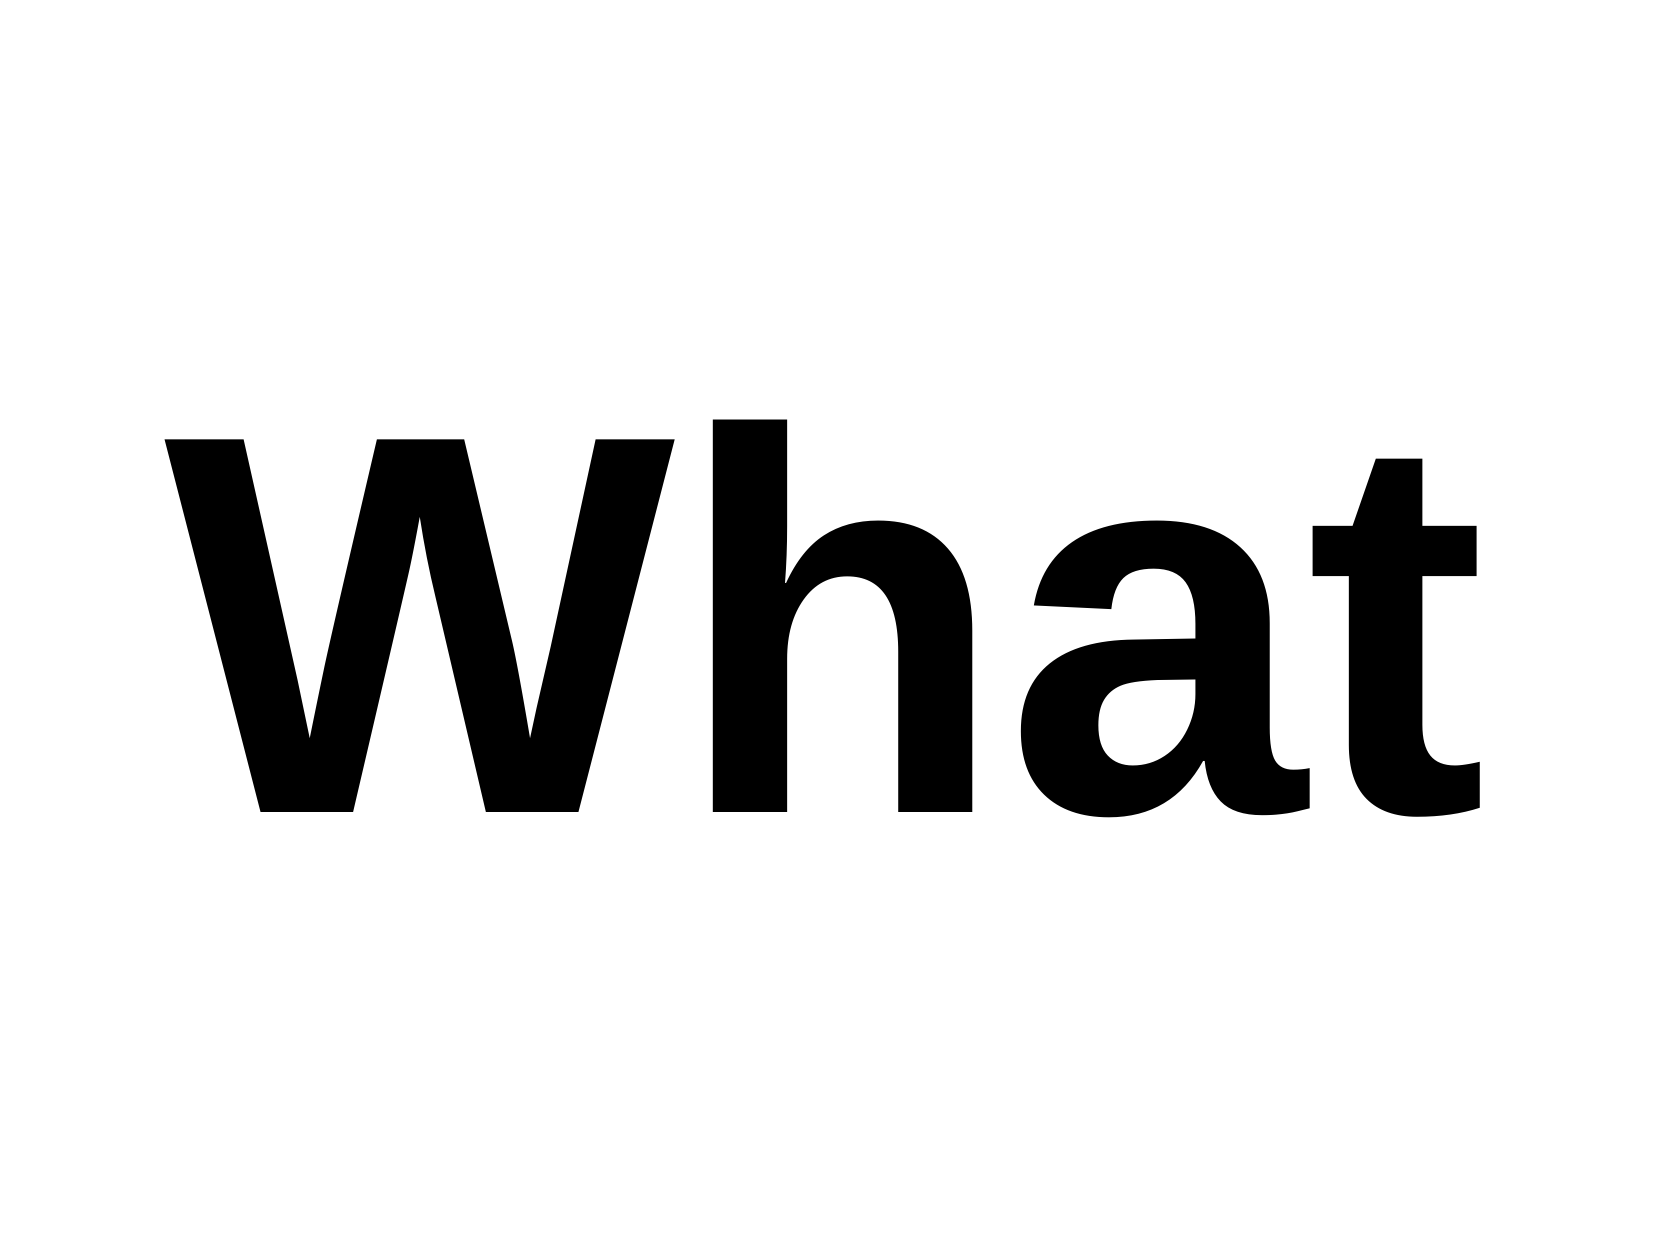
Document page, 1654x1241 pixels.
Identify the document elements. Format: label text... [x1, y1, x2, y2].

title What [82, 49, 1571, 1201]
